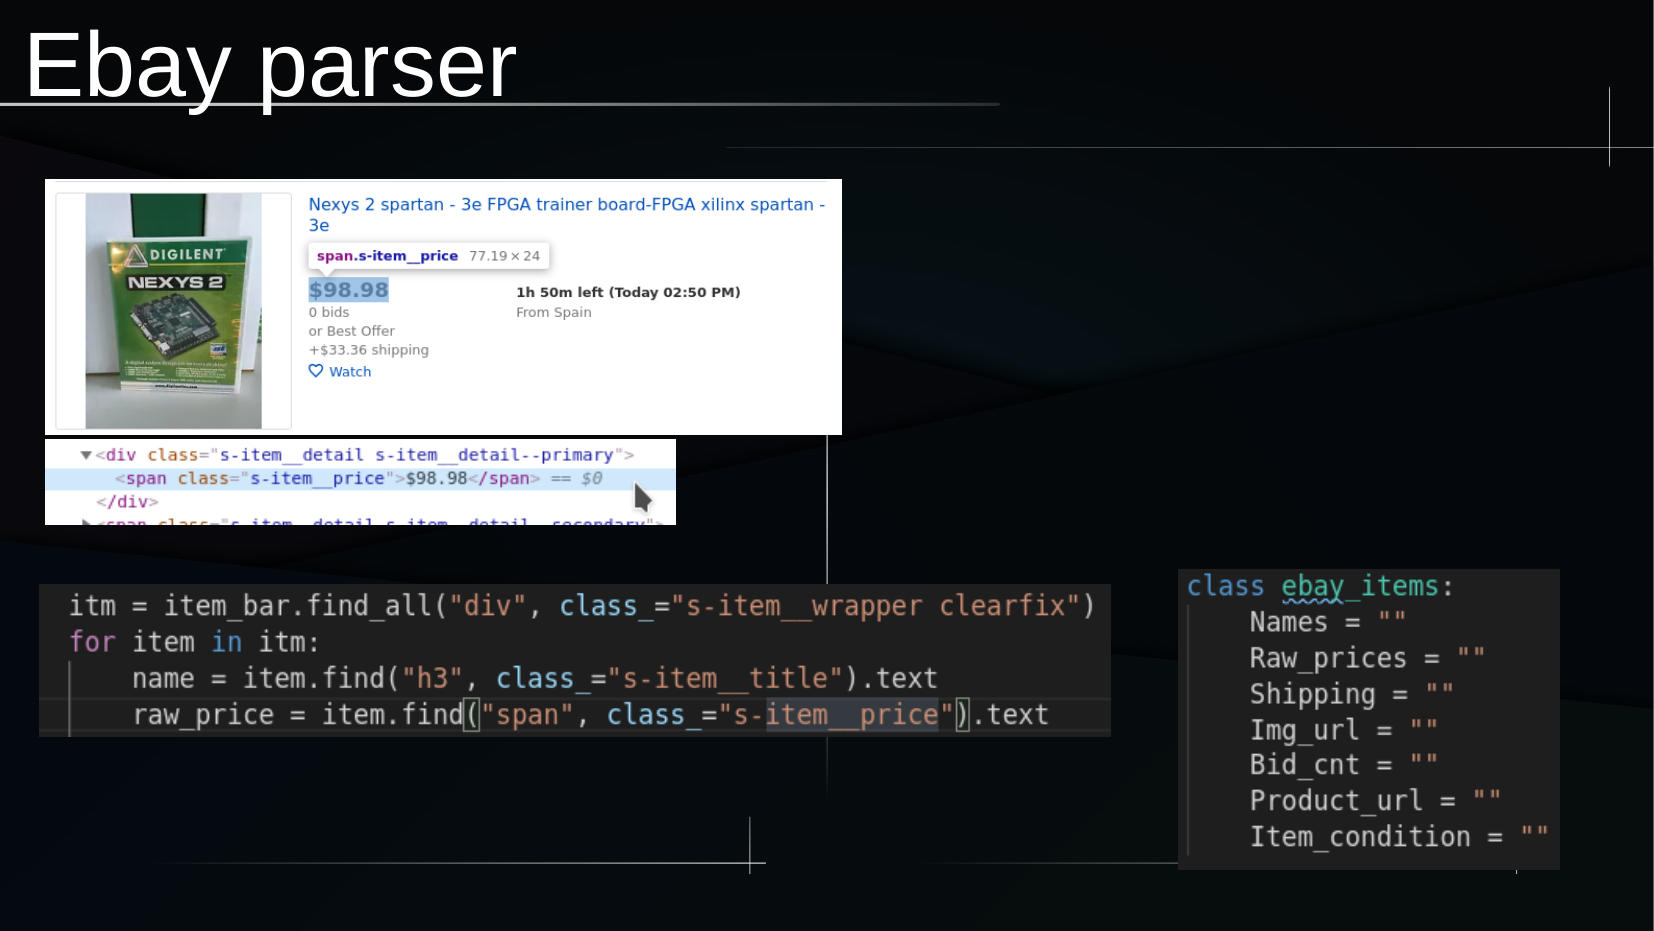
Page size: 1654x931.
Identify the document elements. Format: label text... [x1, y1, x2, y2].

title Ebay parser [23, 11, 1589, 119]
picture [0, 0, 1654, 931]
